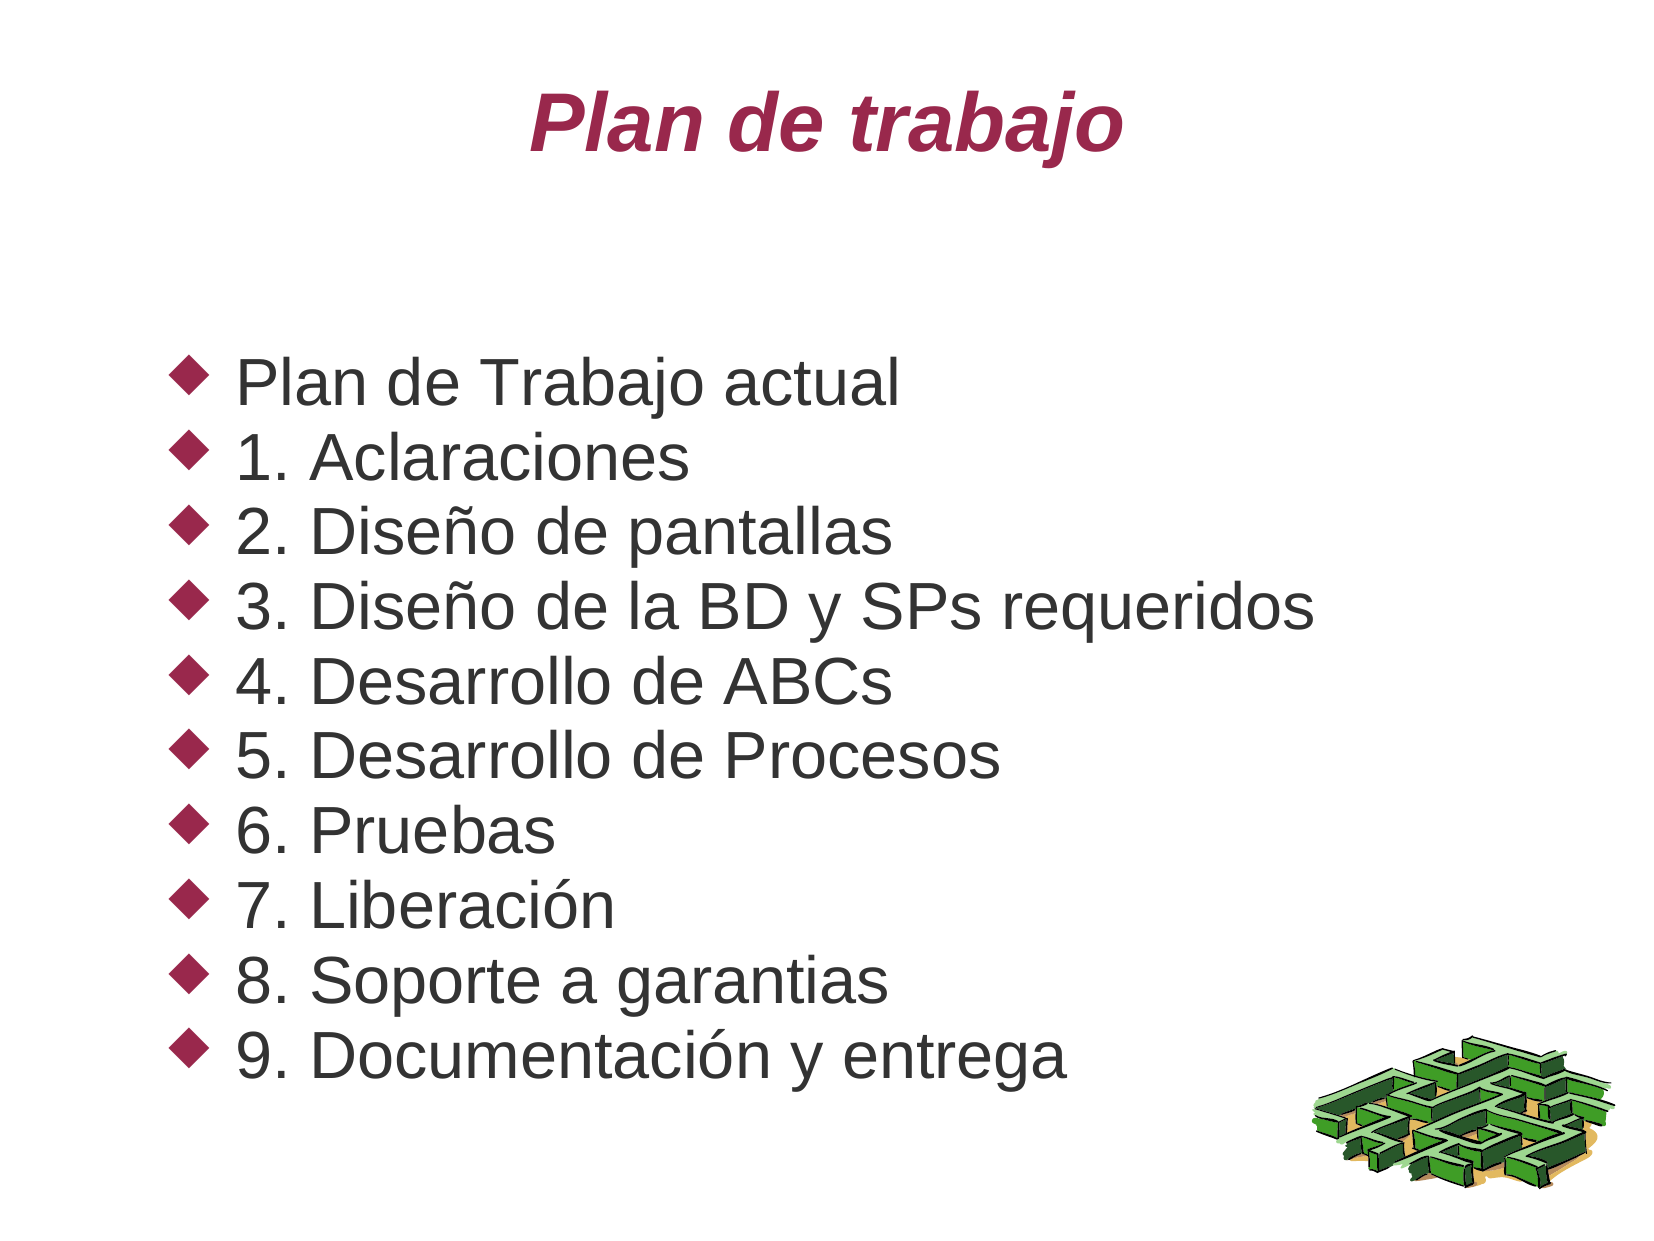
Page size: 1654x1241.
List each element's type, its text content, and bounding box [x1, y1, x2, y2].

title Plan de trabajo [121, 19, 1534, 227]
list Plan de Trabajo actual 1. Aclaraciones 2. Diseño de pantallas 3. Diseño de la BD y SPs requeridos 4. Desarrollo de ABCs 5. Desarrollo de Procesos 6. Pruebas 7. Liberación 8. Soporte a garantias 9. Documentación y entrega [152, 344, 1534, 1127]
